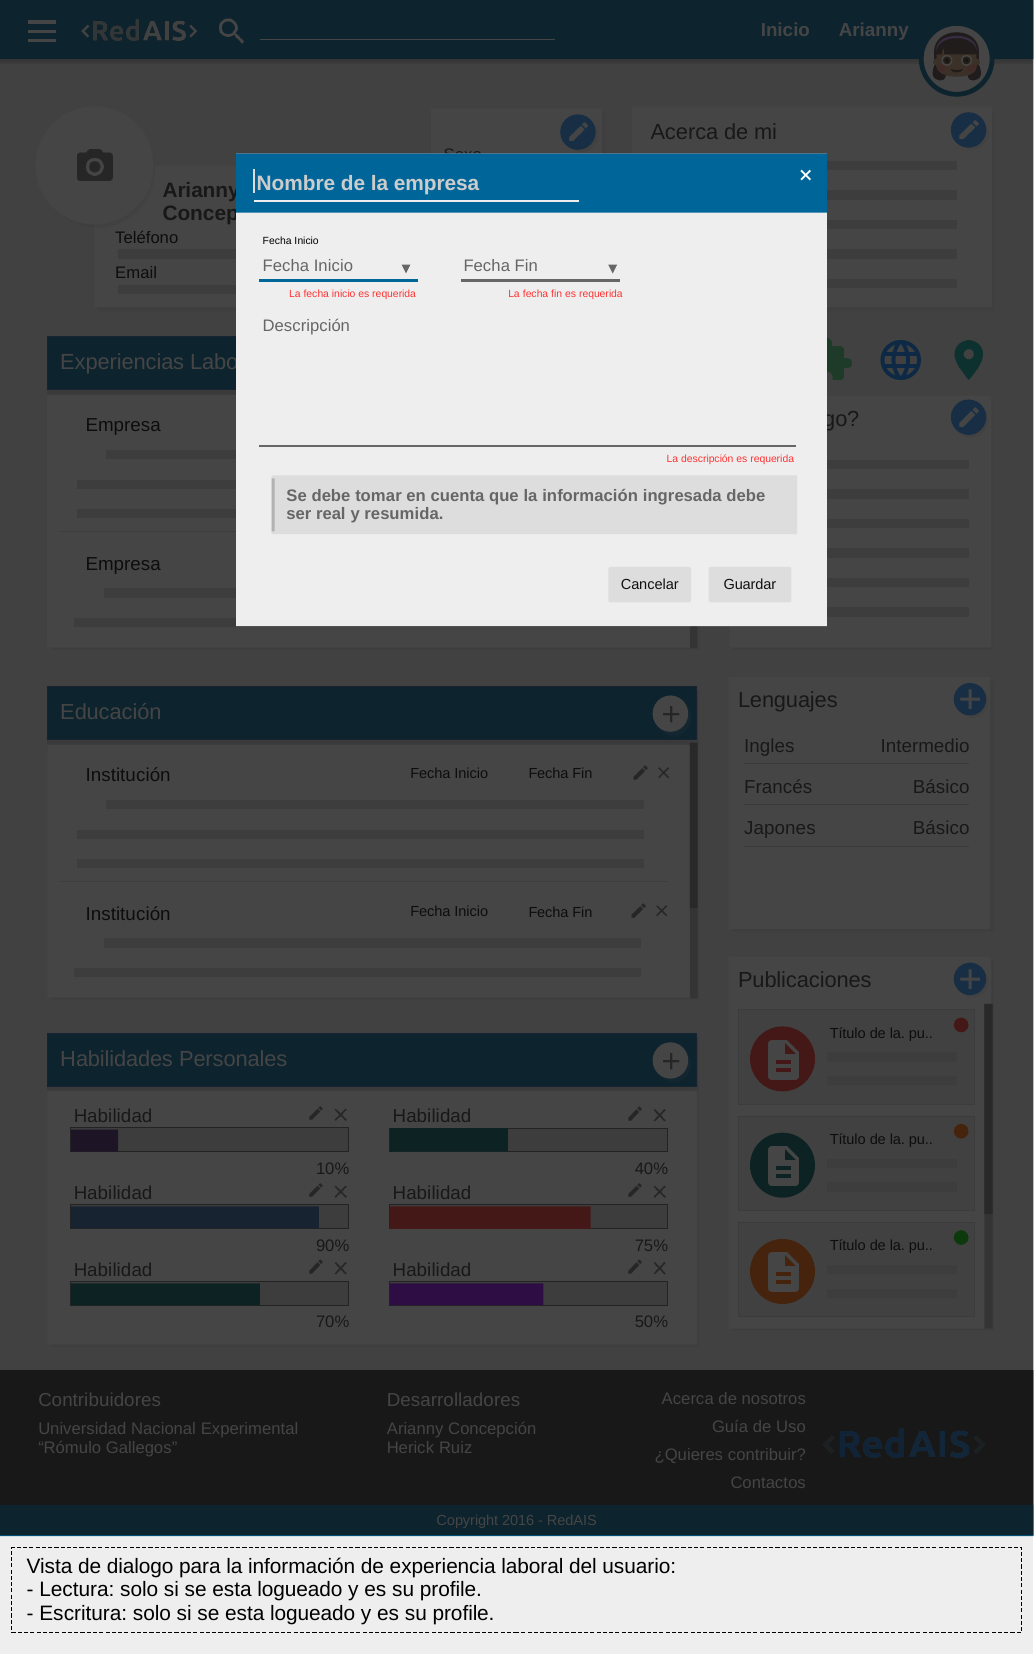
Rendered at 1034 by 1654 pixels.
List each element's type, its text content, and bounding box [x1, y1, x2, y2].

text_box Se debe tomar en cuenta que la información ingresada debe ser real y resumida. [275, 478, 792, 532]
text_box Fecha Inicio [248, 227, 384, 255]
text_box + [773, 141, 839, 208]
text_box Fecha Inicio [248, 255, 384, 284]
text_box Descripción [248, 308, 384, 343]
text_box Cancelar [608, 566, 692, 603]
text_box Vista de dialogo para la información de experiencia laboral del usuario: - Lectura: solo si se esta logueado y es su profile. - Escritura: solo si se esta logueado y es su profile. [11, 1547, 1022, 1633]
text_box Nombre de la empresa [236, 153, 827, 213]
text_box Fecha Fin [448, 249, 585, 284]
text_box [0, 0, 1034, 1536]
text_box Guardar [708, 566, 792, 603]
text_box La fecha fin es requerida [484, 280, 638, 308]
text_box La descripción es requerida [590, 445, 810, 473]
text_box La fecha inicio es requerida [271, 280, 432, 308]
